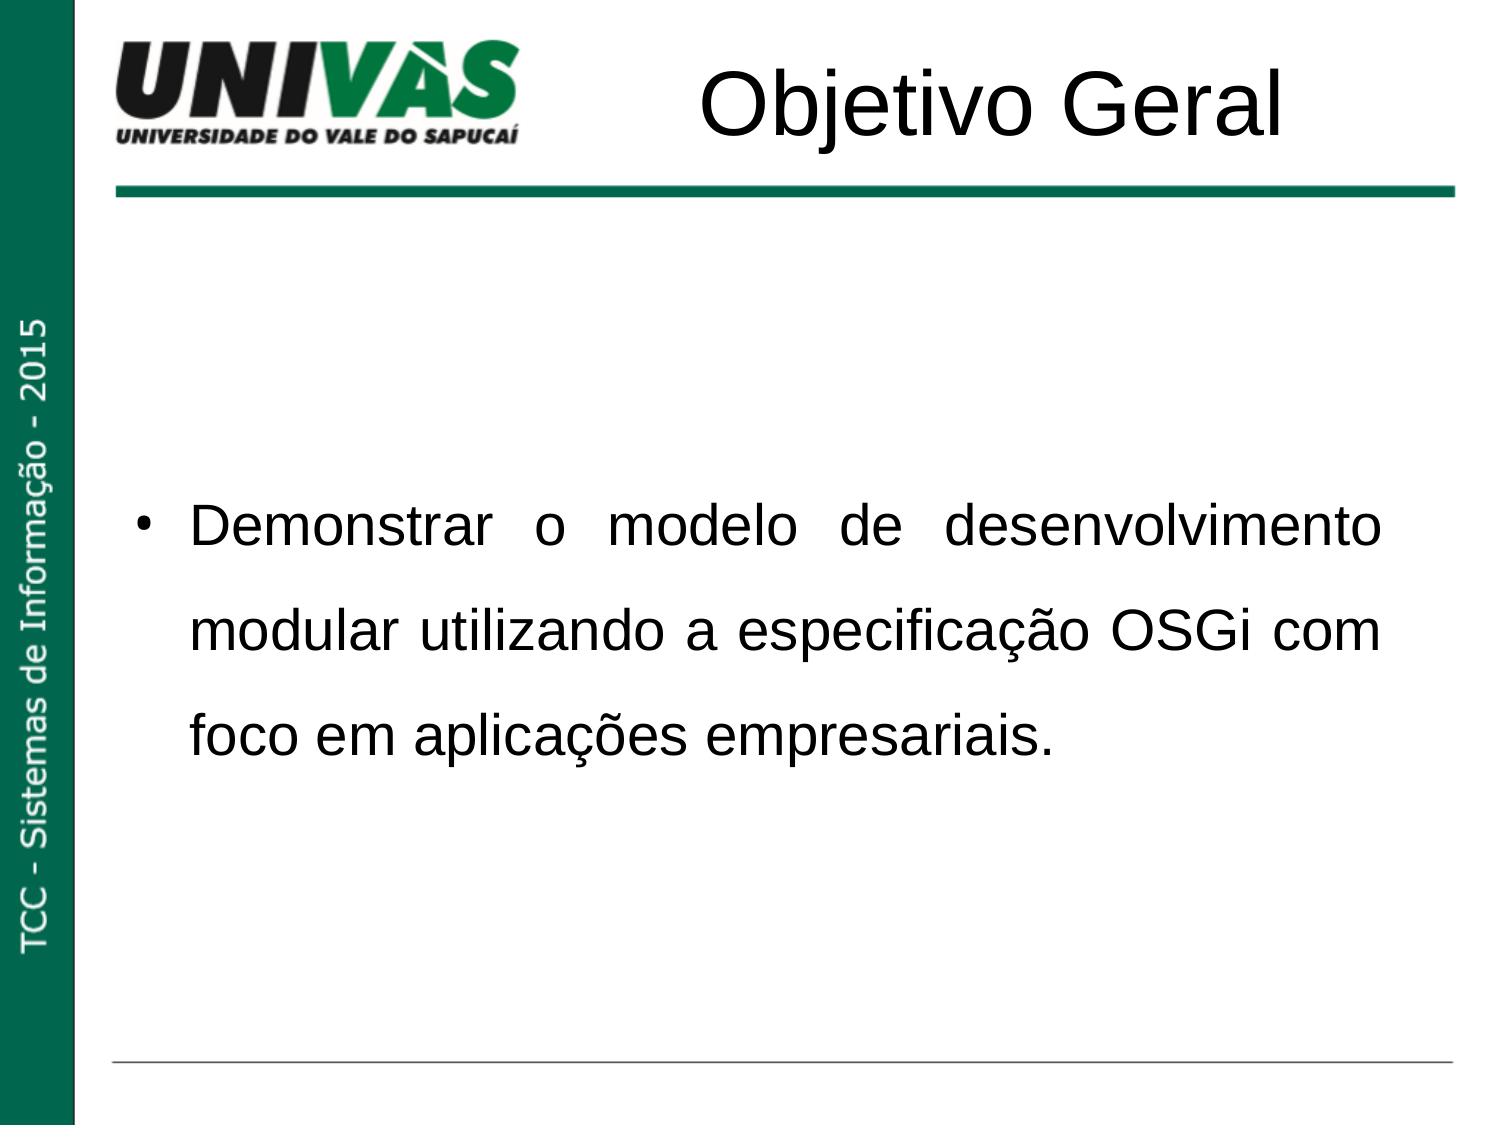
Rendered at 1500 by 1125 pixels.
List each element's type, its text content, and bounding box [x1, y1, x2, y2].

title Objetivo Geral [531, 23, 1453, 174]
text_box Demonstrar o modelo de desenvolvimento modular utilizando a especificação OSGi com foco em aplicações empresariais. [118, 444, 1453, 762]
picture [0, 0, 1500, 1125]
